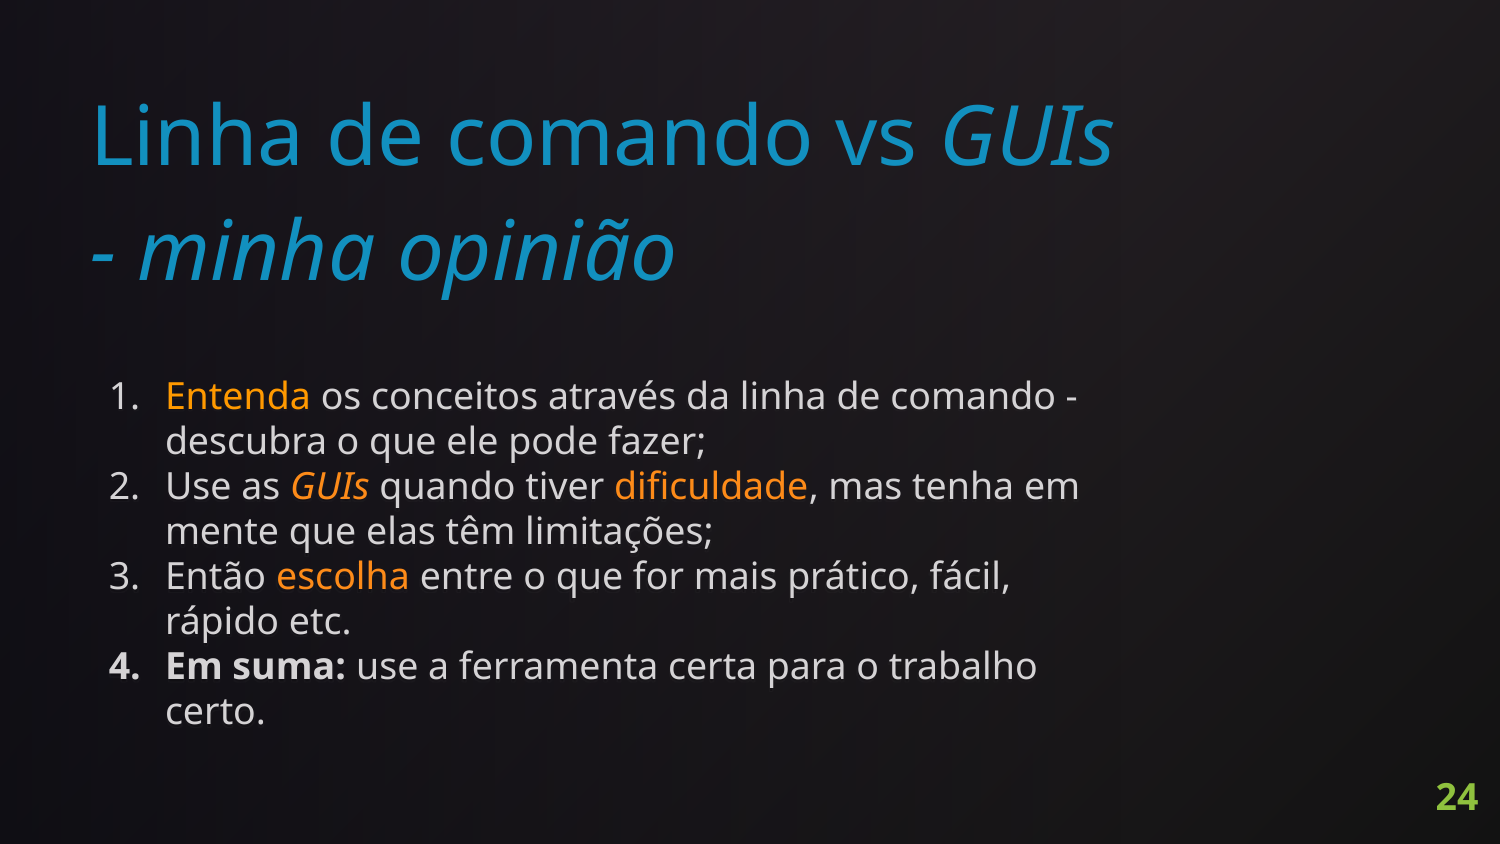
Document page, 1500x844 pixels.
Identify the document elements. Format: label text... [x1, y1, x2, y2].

slide_number <number> [1407, 752, 1494, 844]
list Entenda os conceitos através da linha de comando - descubra o que ele pode fazer; Use as GUIs quando tiver dificuldade, mas tenha em mente que elas têm limitações; Então escolha entre o que for mais prático, fácil, rápido etc. Em suma: use a ferramenta certa para o trabalho certo. [75, 311, 1102, 835]
title Linha de comando vs GUIs - minha opinião [75, 121, 1140, 312]
